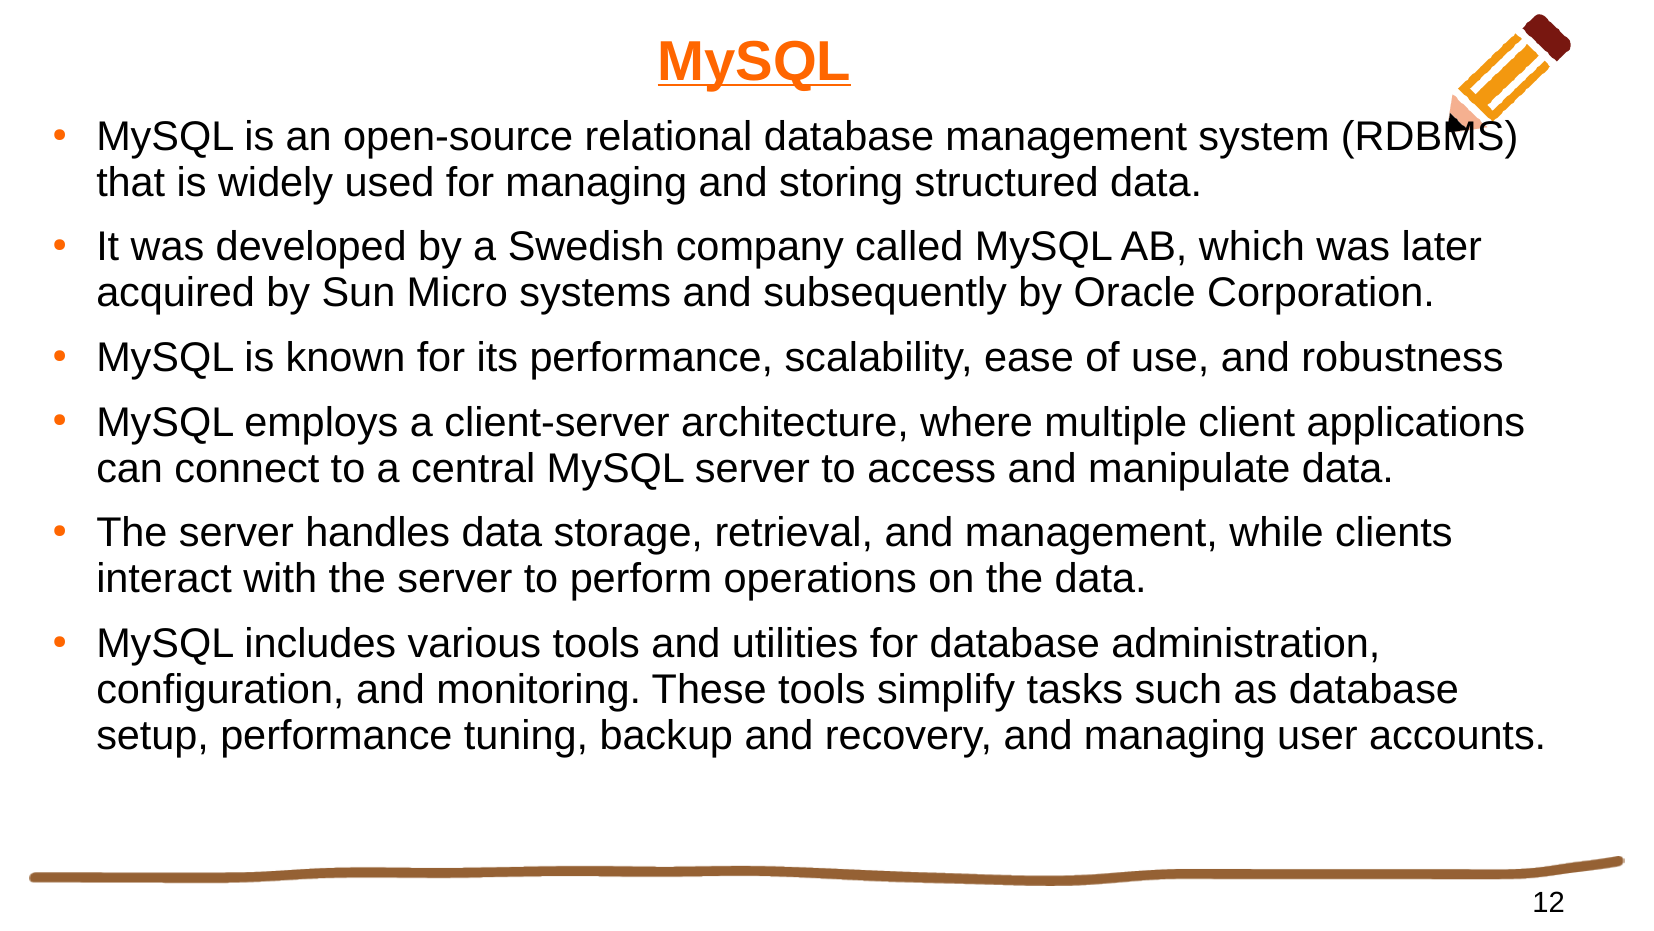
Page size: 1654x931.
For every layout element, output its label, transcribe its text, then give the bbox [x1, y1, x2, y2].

picture [1446, 14, 1571, 112]
title MySQL [75, 9, 1434, 112]
list MySQL is an open-source relational database management system (RDBMS) that is widely used for managing and storing structured data. It was developed by a Swedish company called MySQL AB, which was later acquired by Sun Micro systems and subsequently by Oracle Corporation. MySQL is known for its performance, scalability, ease of use, and robustness MySQL employs a client-server architecture, where multiple client applications can connect to a central MySQL server to access and manipulate data. The server handles data storage, retrieval, and management, while clients interact with the server to perform operations on the data. MySQL includes various tools and utilities for database administration, configuration, and monitoring. These tools simplify tasks such as database setup, performance tuning, backup and recovery, and managing user accounts. [37, 112, 1576, 838]
picture [29, 856, 1625, 886]
